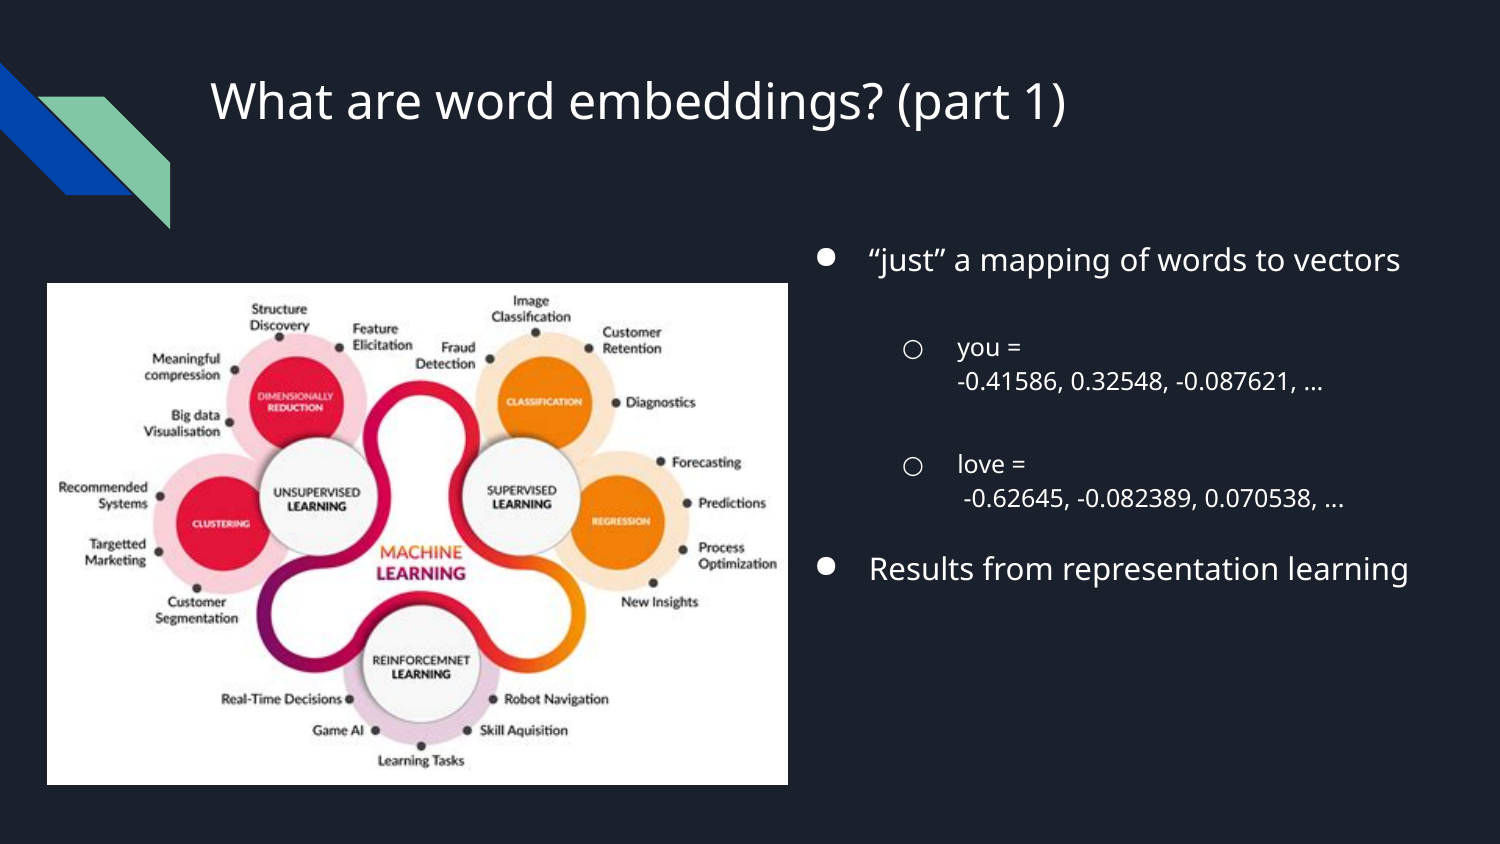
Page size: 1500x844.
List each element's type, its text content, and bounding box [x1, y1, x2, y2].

list “just” a mapping of words to vectors you = -0.41586, 0.32548, -0.087621, … love = -0.62645, -0.082389, 0.070538, ... Results from representation learning [798, 216, 1471, 760]
title What are word embeddings? (part 1) [195, 51, 1351, 188]
picture [47, 283, 788, 785]
